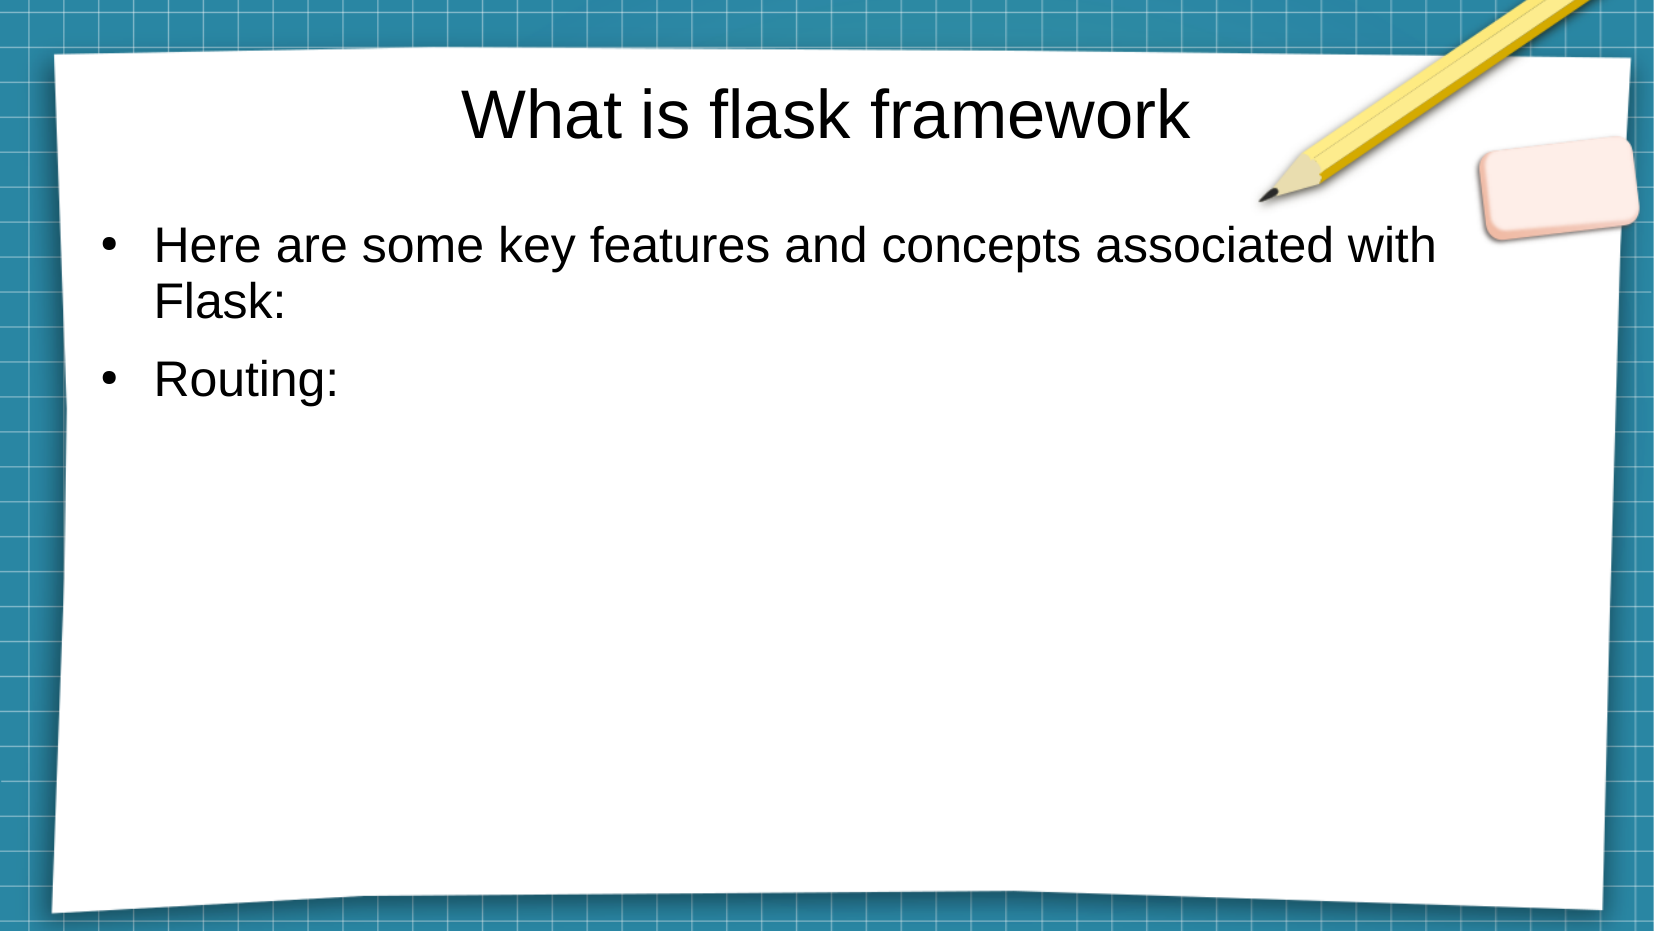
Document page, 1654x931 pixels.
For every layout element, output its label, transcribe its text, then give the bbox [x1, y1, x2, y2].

title What is flask framework [82, 37, 1571, 193]
picture [0, 0, 1654, 931]
list Here are some key features and concepts associated with Flask: Routing: [82, 217, 1571, 758]
